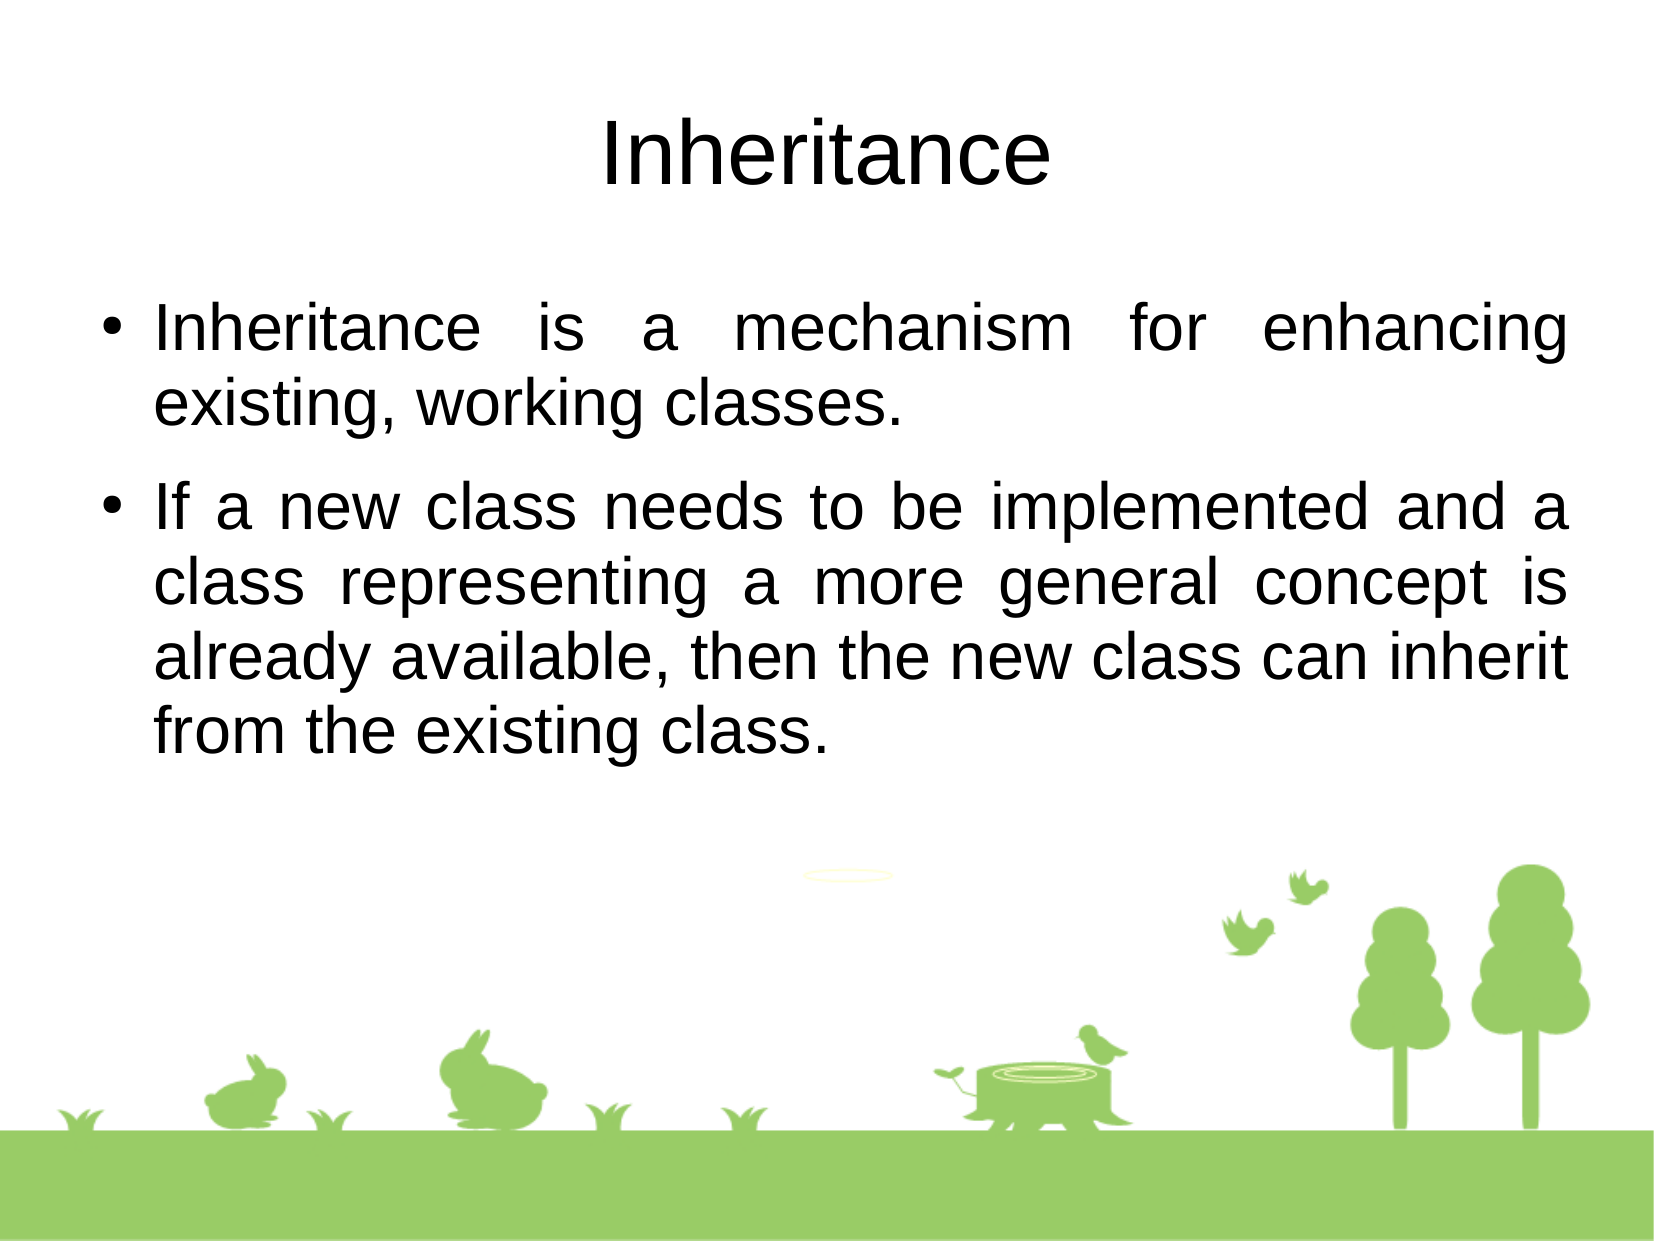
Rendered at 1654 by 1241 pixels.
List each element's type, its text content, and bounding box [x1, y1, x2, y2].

picture [0, 0, 1654, 1241]
title Inheritance [82, 49, 1571, 257]
list Inheritance is a mechanism for enhancing existing, working classes. If a new class needs to be implemented and a class representing a more general concept is already available, then the new class can inherit from the existing class. [82, 290, 1571, 1010]
